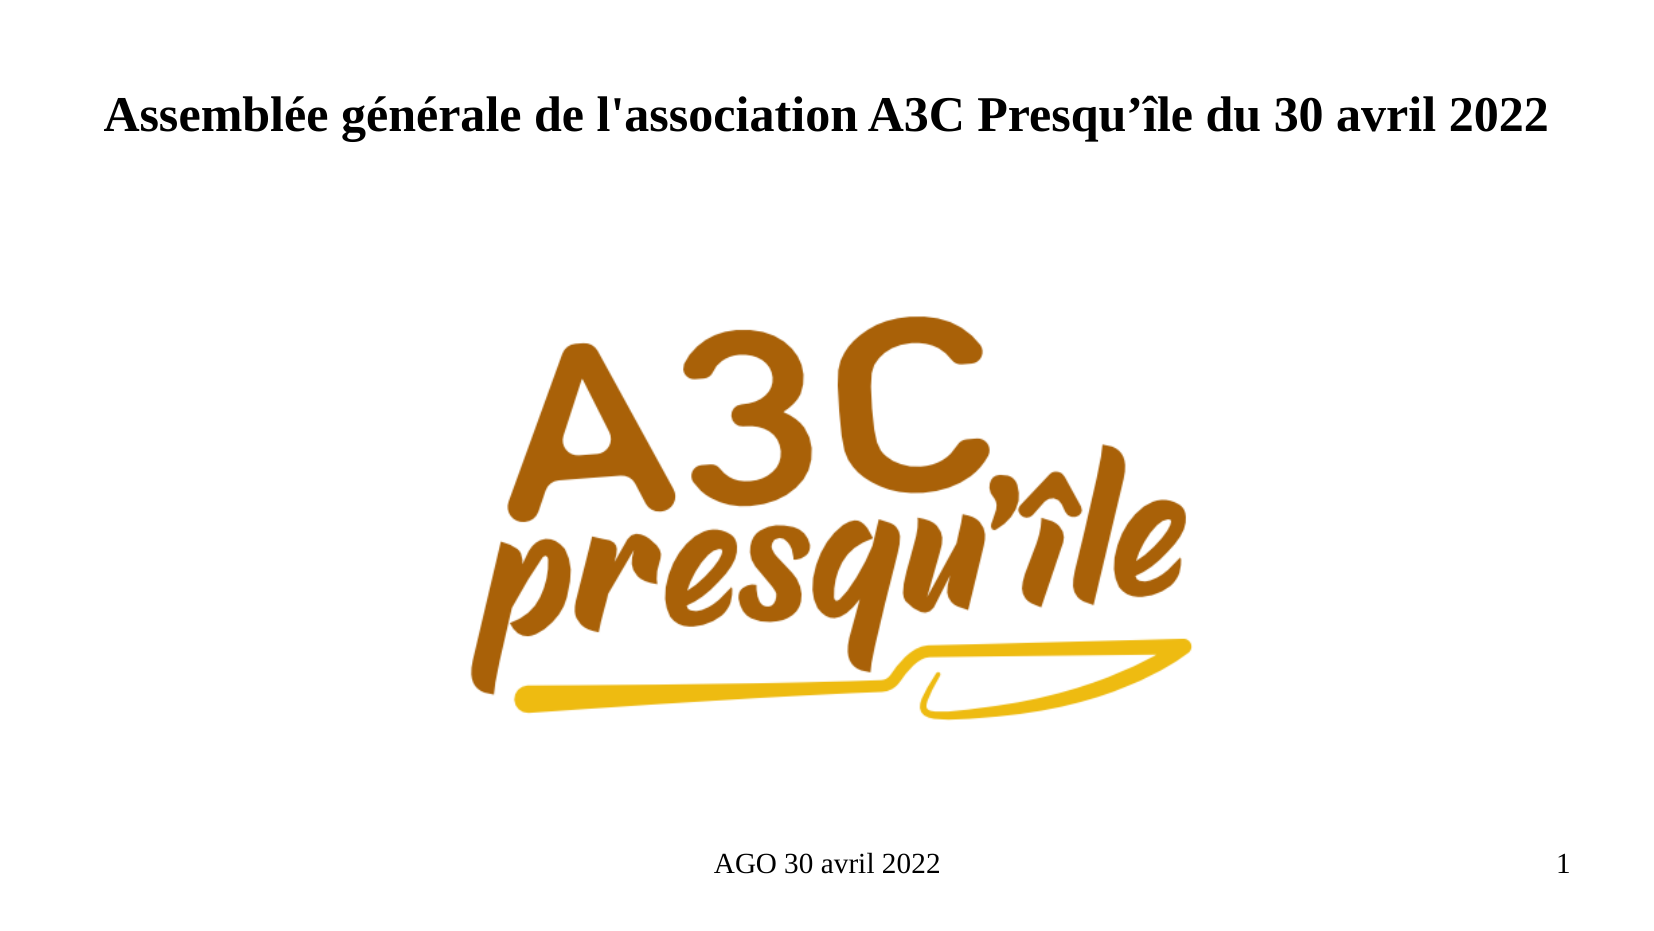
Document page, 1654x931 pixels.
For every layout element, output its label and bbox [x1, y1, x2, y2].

picture [377, 224, 1264, 776]
text_box [82, 37, 1571, 193]
